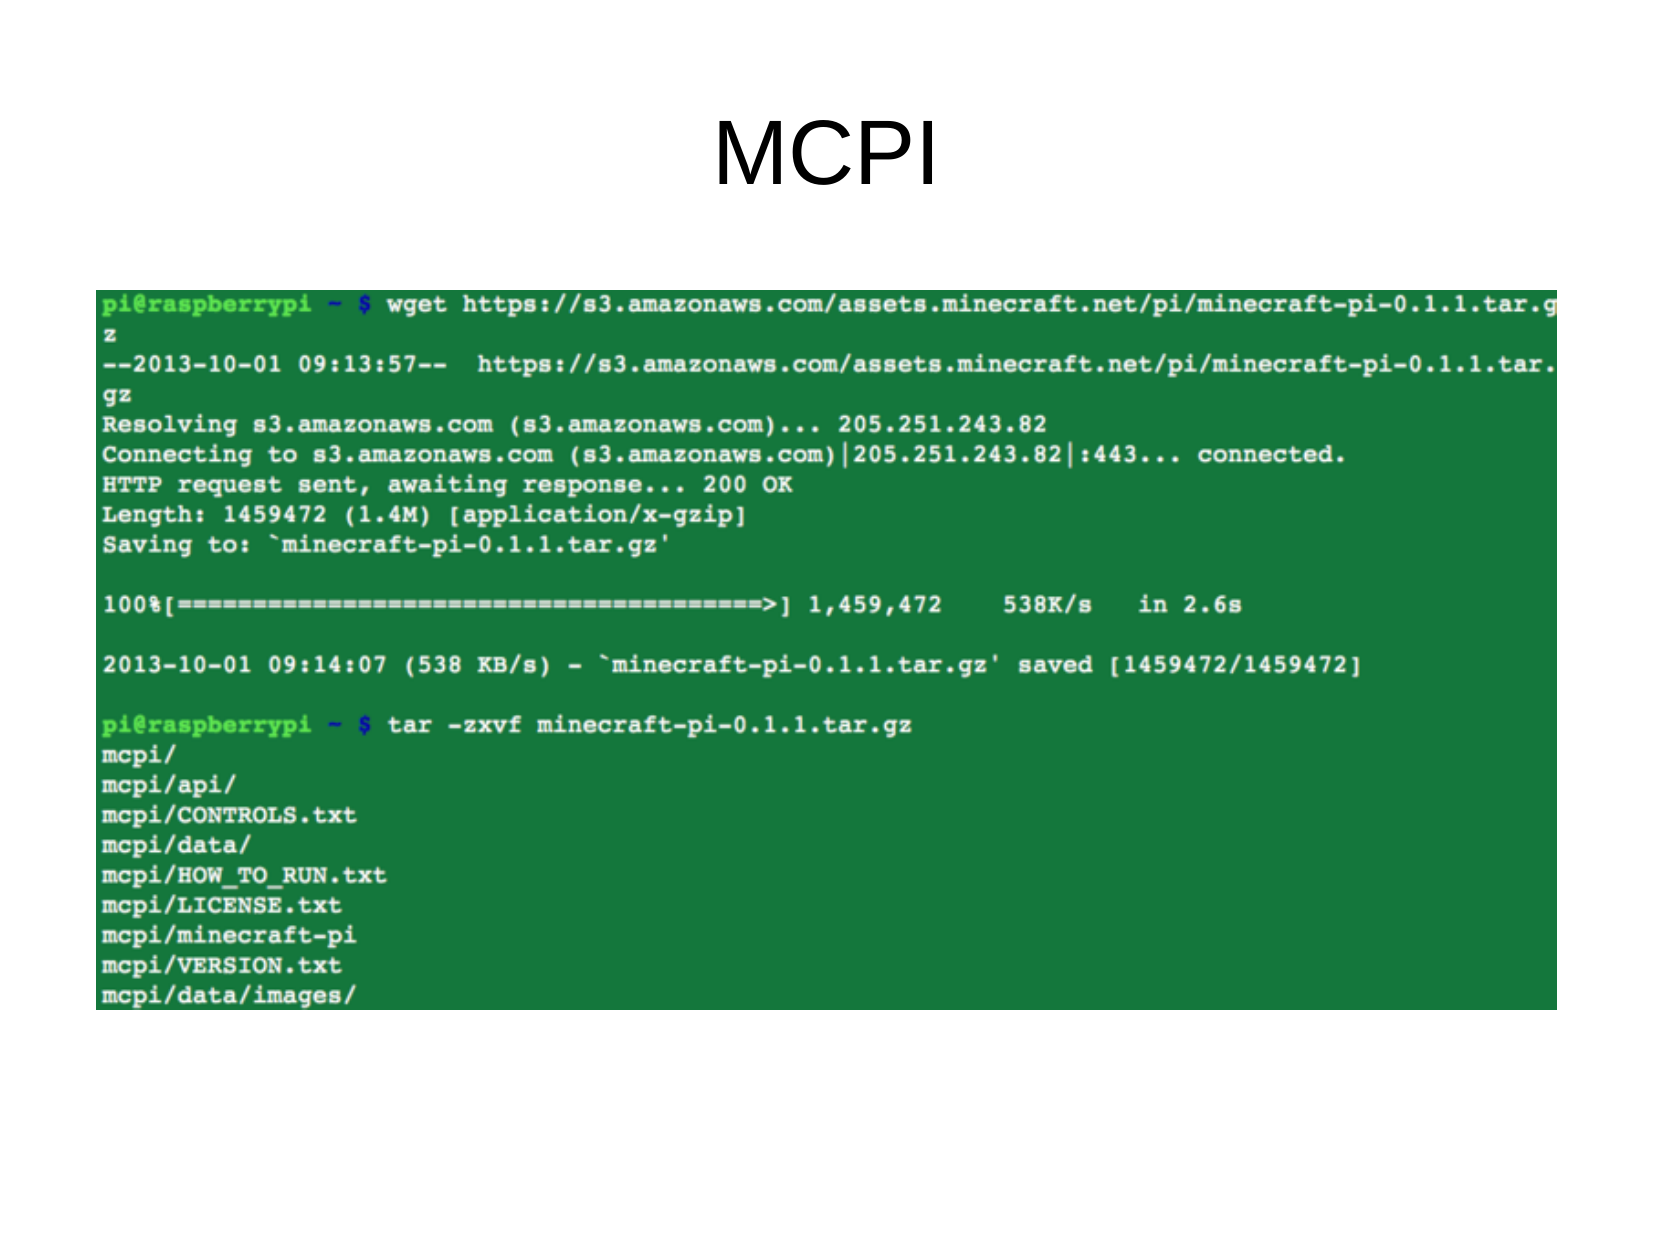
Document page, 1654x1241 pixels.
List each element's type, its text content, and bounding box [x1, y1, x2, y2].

picture [96, 290, 1557, 1010]
title MCPI [82, 49, 1571, 257]
